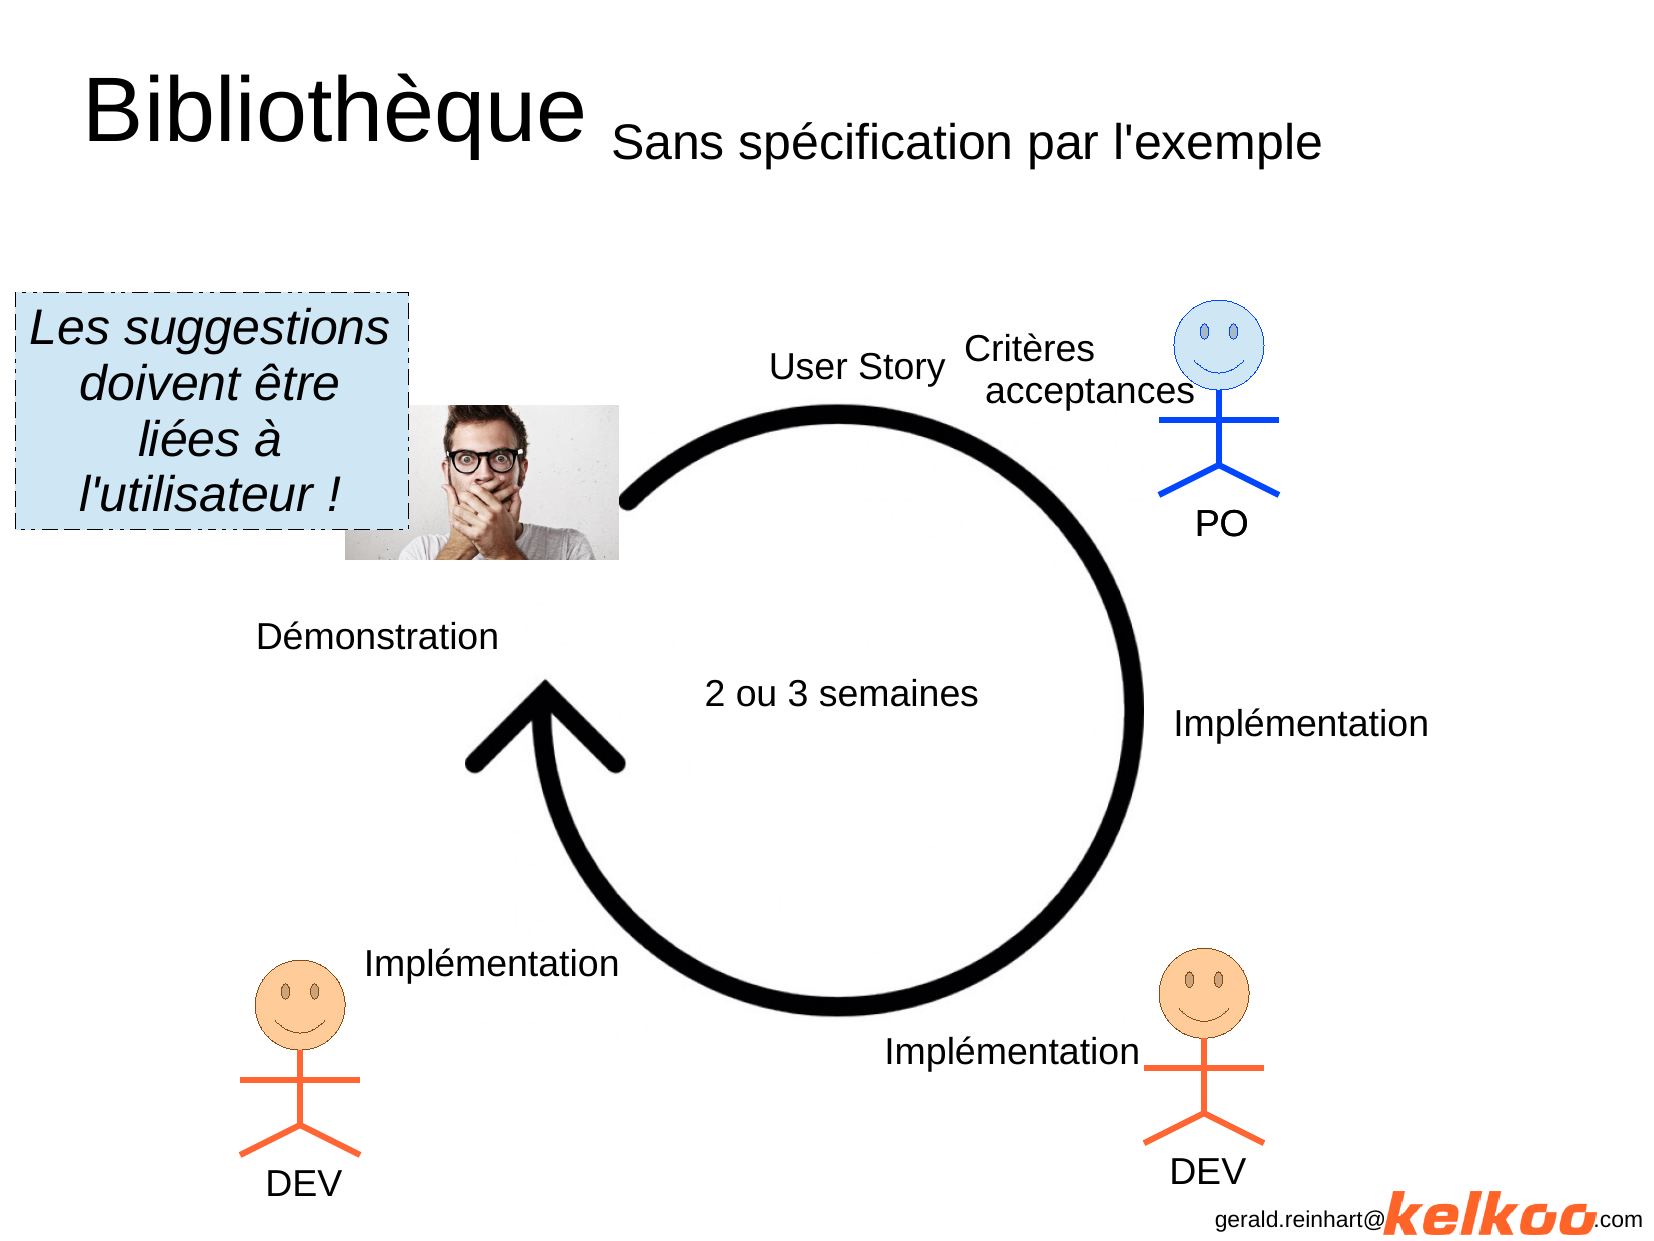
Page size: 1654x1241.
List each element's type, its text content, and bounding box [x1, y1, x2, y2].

text_box 2 ou 3 semaines [689, 664, 994, 722]
text_box Sans spécification par l'exemple [596, 106, 1339, 178]
picture [345, 371, 1144, 1051]
text_box [1173, 300, 1265, 390]
text_box gerald.reinhart@ .com [1193, 1199, 1654, 1241]
text_box Implémentation [869, 1023, 1156, 1081]
text_box DEV [240, 1155, 361, 1212]
text_box [255, 960, 346, 1050]
text_box Implémentation [1158, 694, 1444, 752]
text_box [1159, 948, 1250, 1039]
text_box Implémentation [348, 934, 635, 992]
title Bibliothèque [82, 5, 1571, 213]
text_box User Story [753, 338, 949, 395]
text_box Critères acceptances [949, 319, 1210, 419]
text_box PO [1158, 495, 1279, 552]
text_box DEV [1144, 1143, 1265, 1201]
picture [1383, 1191, 1597, 1199]
text_box Démonstration [241, 608, 514, 665]
text_box Les suggestions doivent être liées à l'utilisateur ! [15, 292, 409, 530]
